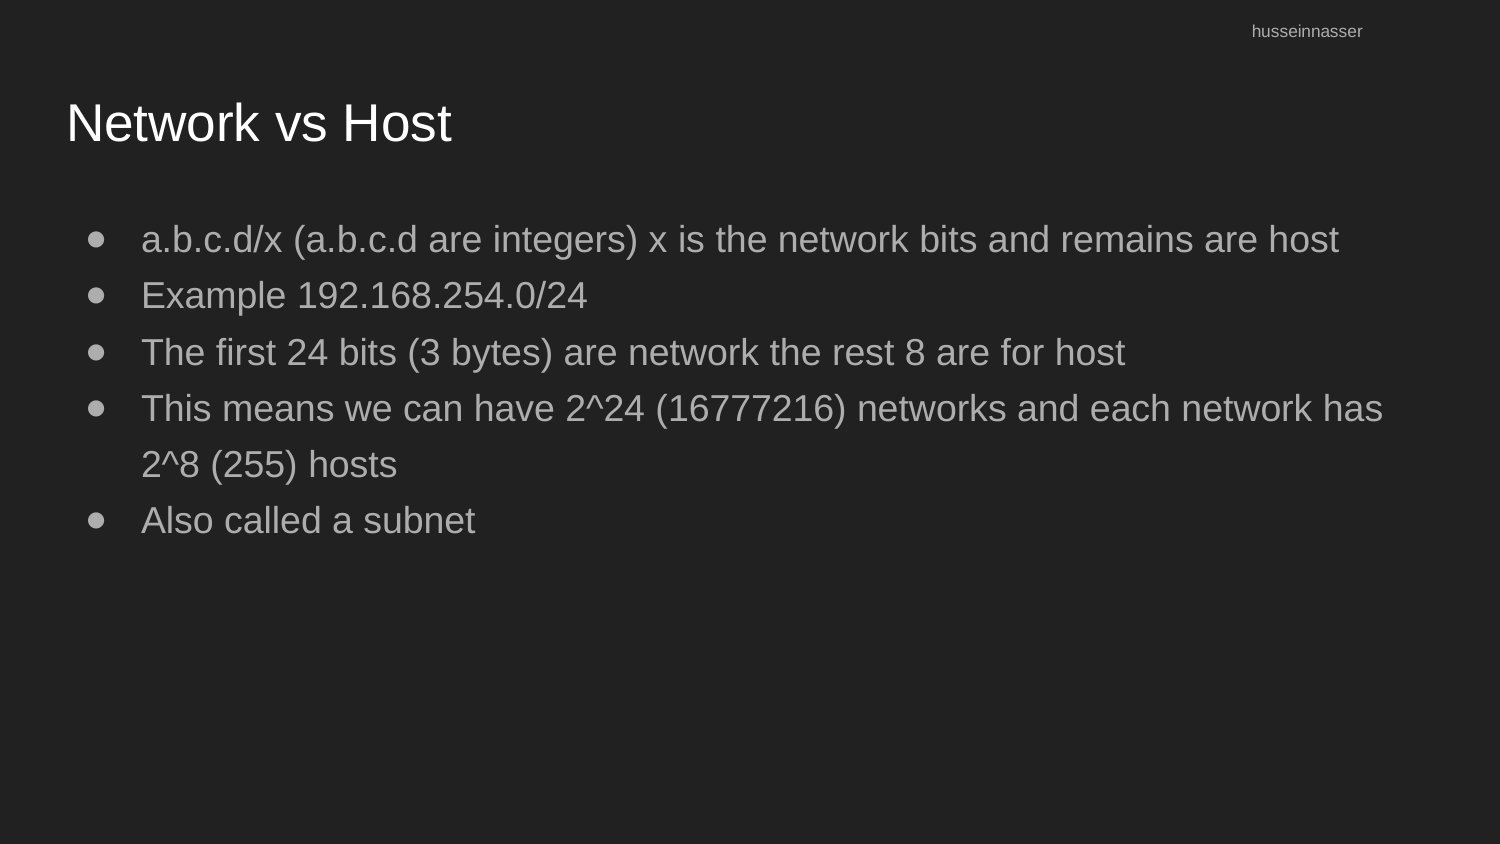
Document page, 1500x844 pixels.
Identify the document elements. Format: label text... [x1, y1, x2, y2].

subtitle husseinnasser [1236, 11, 1492, 53]
list a.b.c.d/x (a.b.c.d are integers) x is the network bits and remains are host Example 192.168.254.0/24 The first 24 bits (3 bytes) are network the rest 8 are for host This means we can have 2^24 (16777216) networks and each network has 2^8 (255) hosts Also called a subnet [51, 189, 1449, 750]
title Network vs Host [51, 72, 1449, 167]
